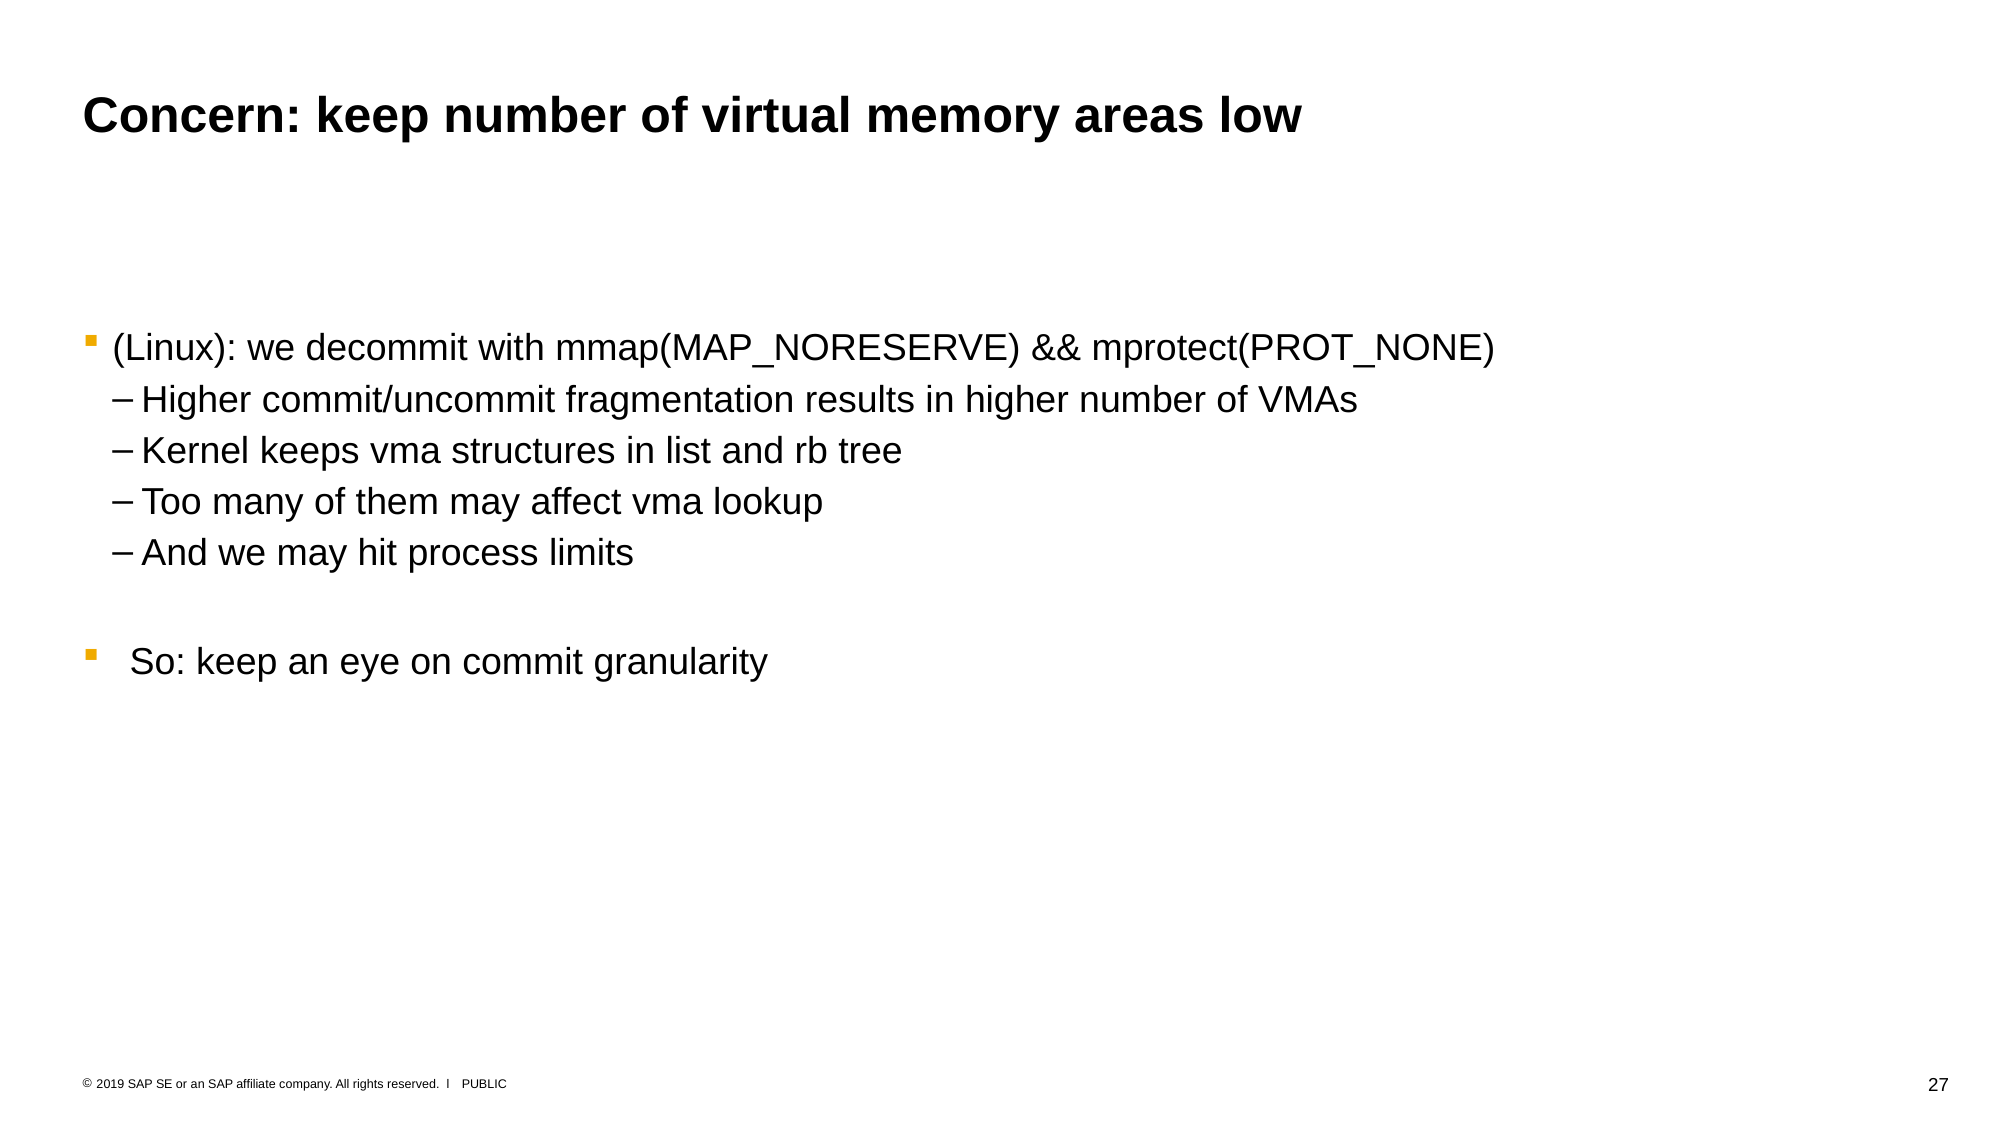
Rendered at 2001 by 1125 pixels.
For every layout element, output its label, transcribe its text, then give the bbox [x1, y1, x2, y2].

list (Linux): we decommit with mmap(MAP_NORESERVE) && mprotect(PROT_NONE) Higher commit/uncommit fragmentation results in higher number of VMAs Kernel keeps vma structures in list and rb tree Too many of them may affect vma lookup And we may hit process limits So: keep an eye on commit granularity [82, 265, 1918, 1040]
title Concern: keep number of virtual memory areas low [82, 82, 1918, 144]
